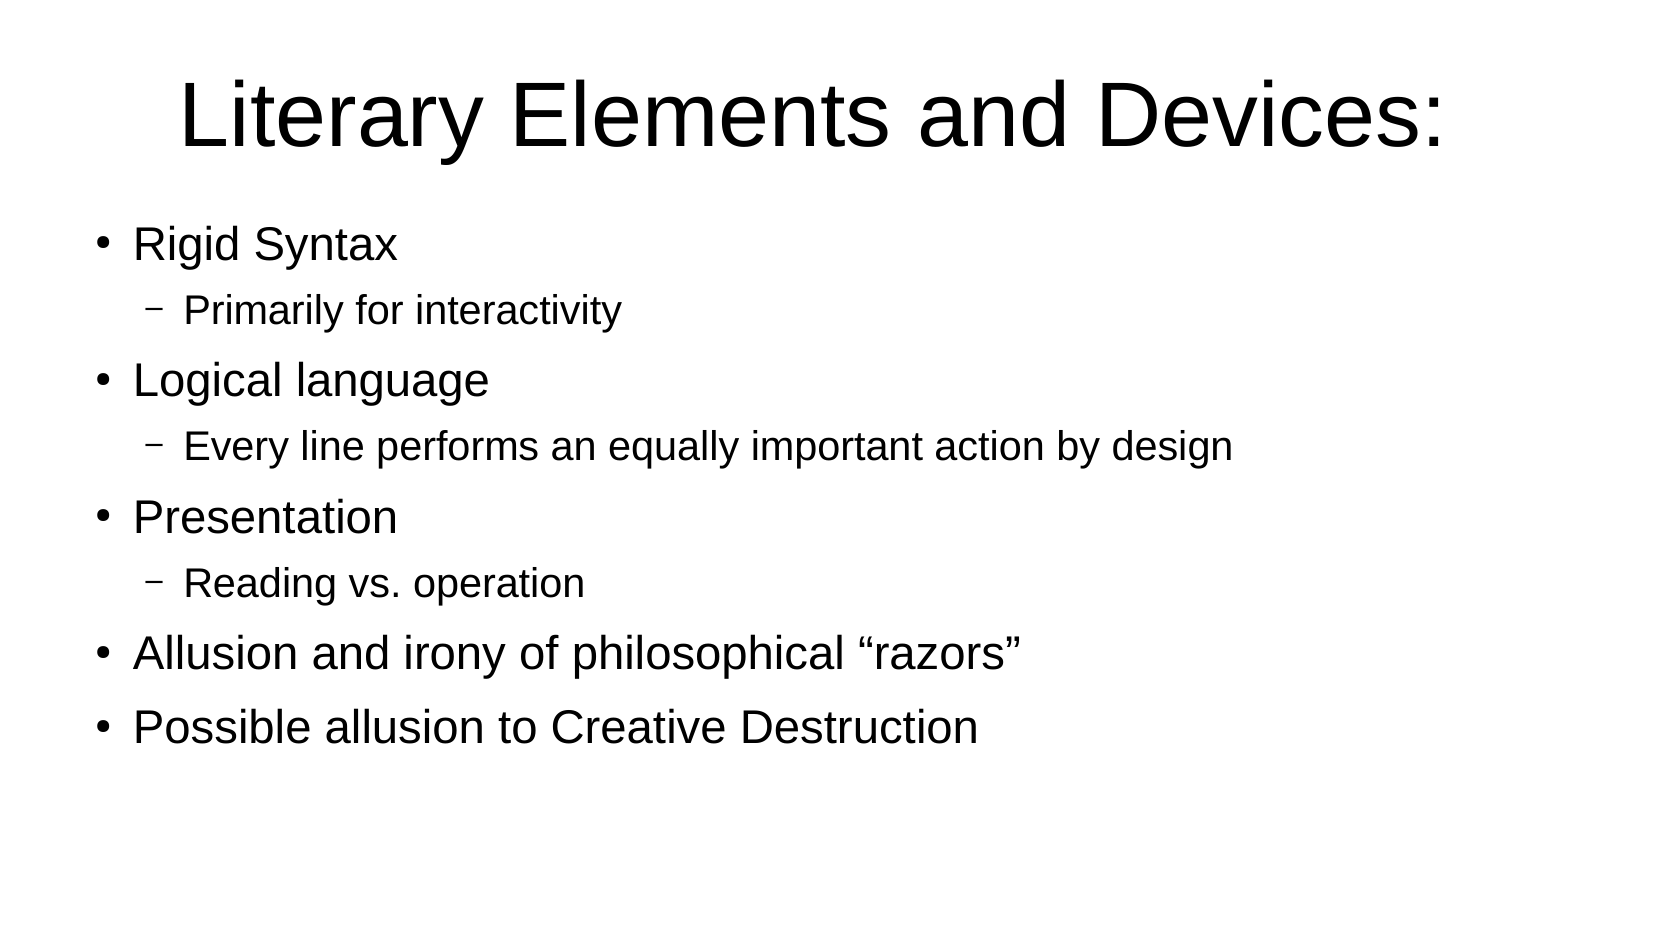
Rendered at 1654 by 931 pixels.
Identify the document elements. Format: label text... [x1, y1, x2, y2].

title Literary Elements and Devices: [82, 37, 1571, 193]
list Rigid Syntax Primarily for interactivity Logical language Every line performs an equally important action by design Presentation Reading vs. operation Allusion and irony of philosophical “razors” Possible allusion to Creative Destruction [82, 217, 1571, 758]
